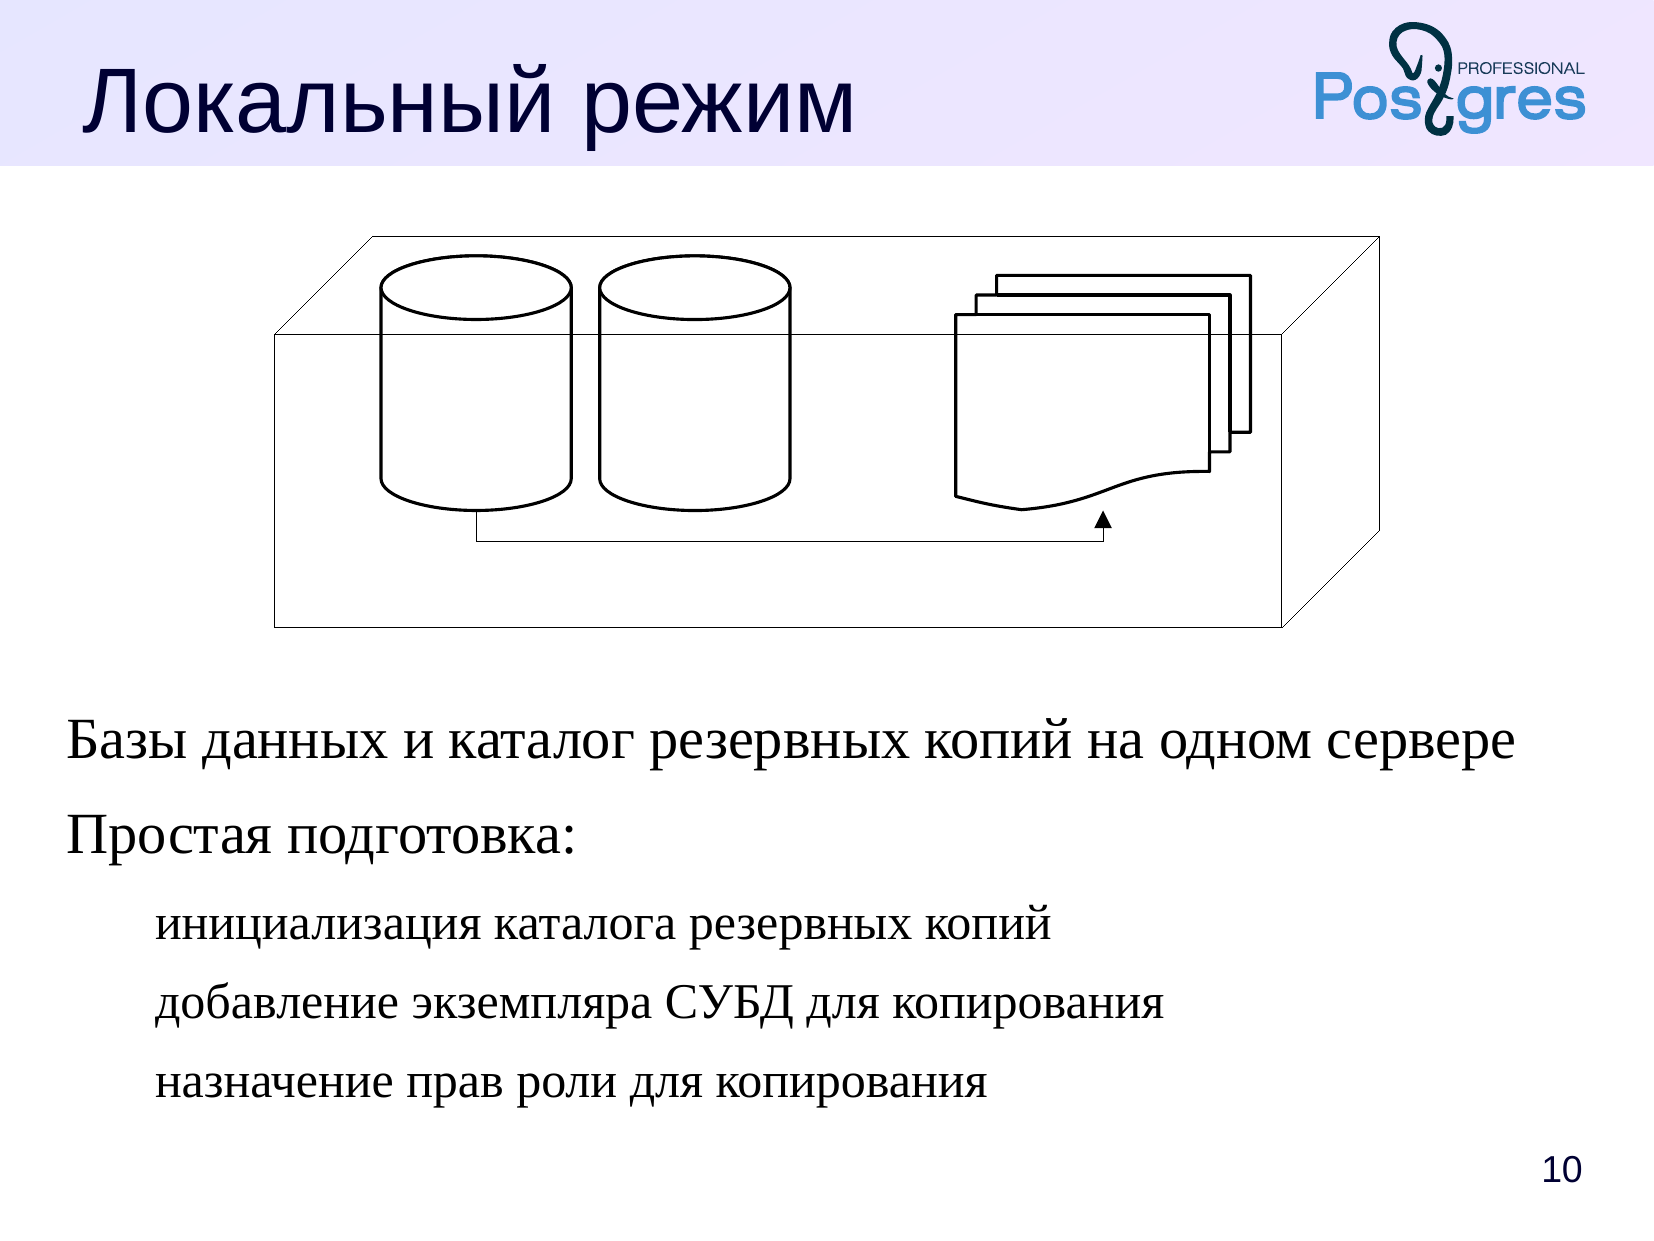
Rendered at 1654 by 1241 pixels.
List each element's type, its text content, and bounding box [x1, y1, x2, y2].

title Локальный режим [82, 49, 1252, 153]
list Базы данных и каталог резервных копий на одном сервере Простая подготовка: инициализация каталога резервных копий добавление экземпляра СУБД для копирования назначение прав роли для копирования [66, 706, 1579, 1113]
text_box [274, 236, 1380, 628]
